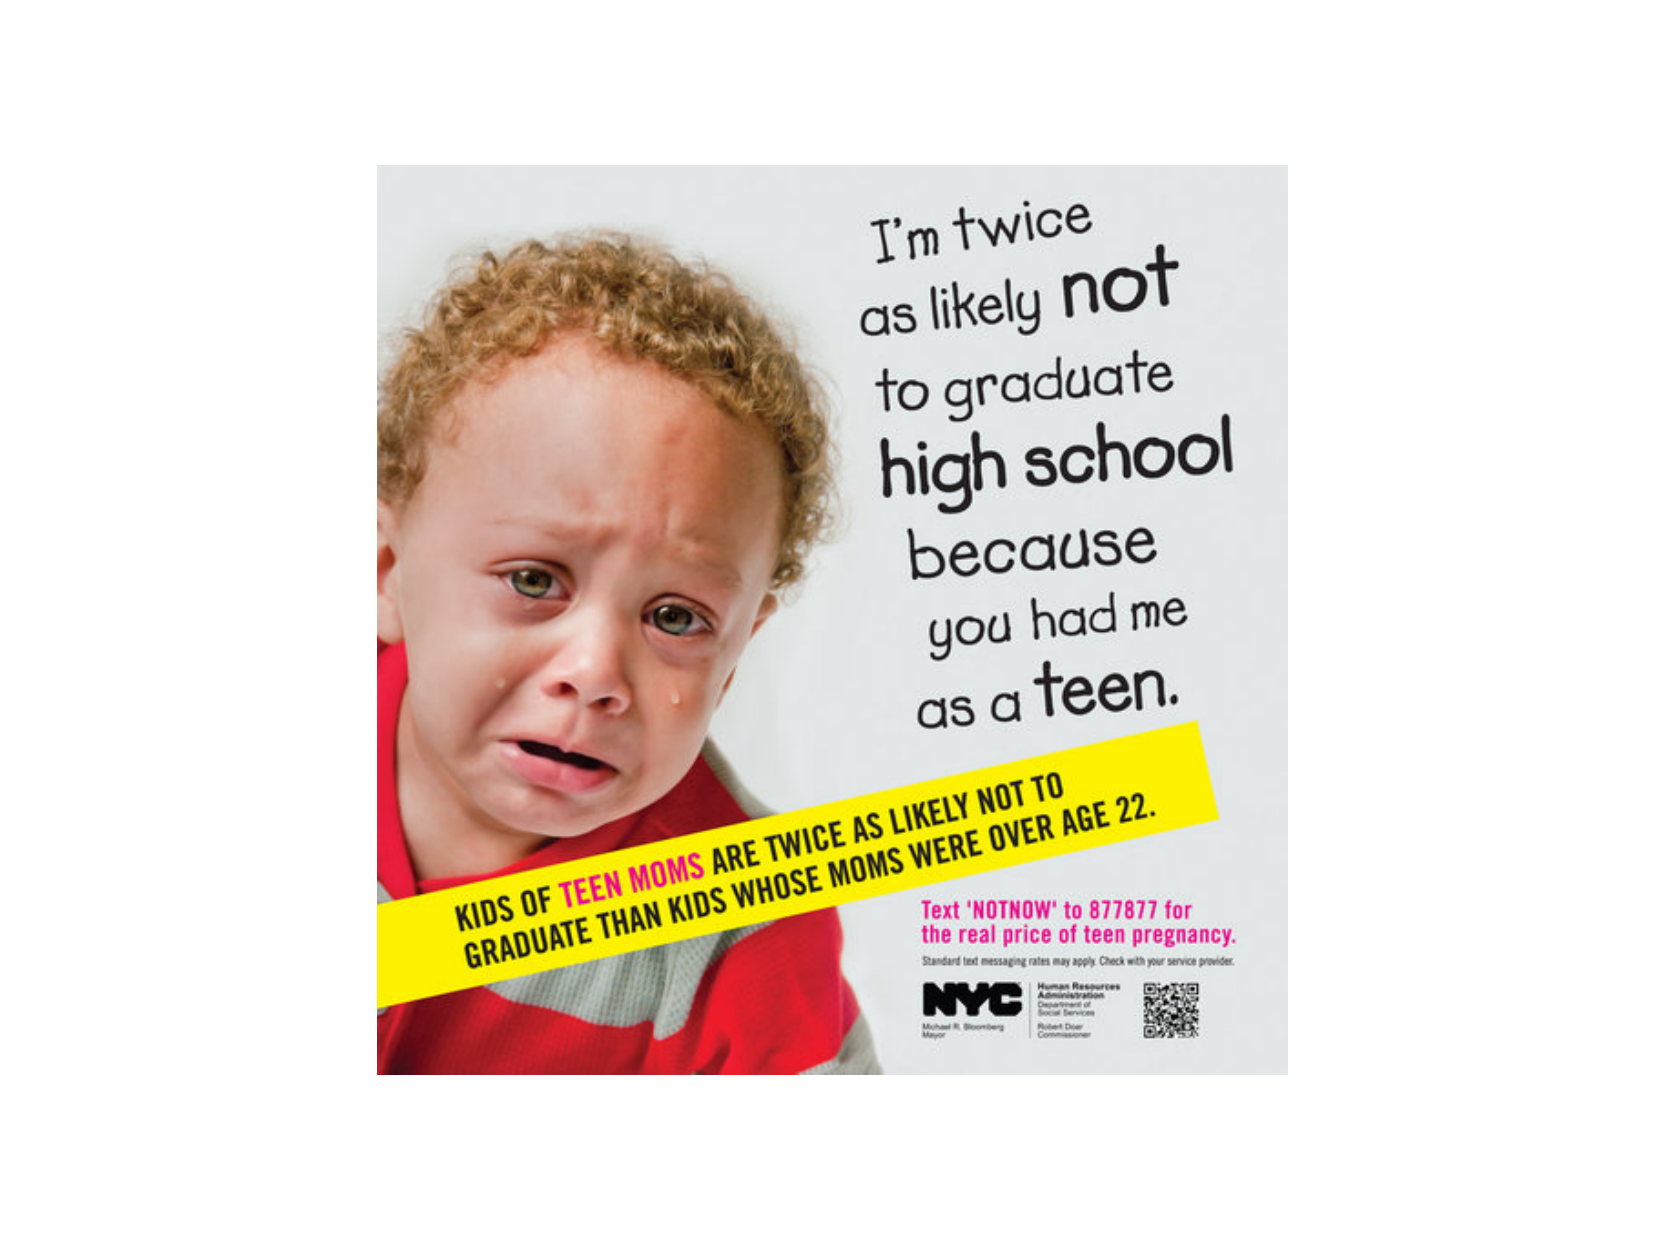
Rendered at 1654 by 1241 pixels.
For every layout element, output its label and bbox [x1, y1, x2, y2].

picture [377, 165, 1288, 1075]
